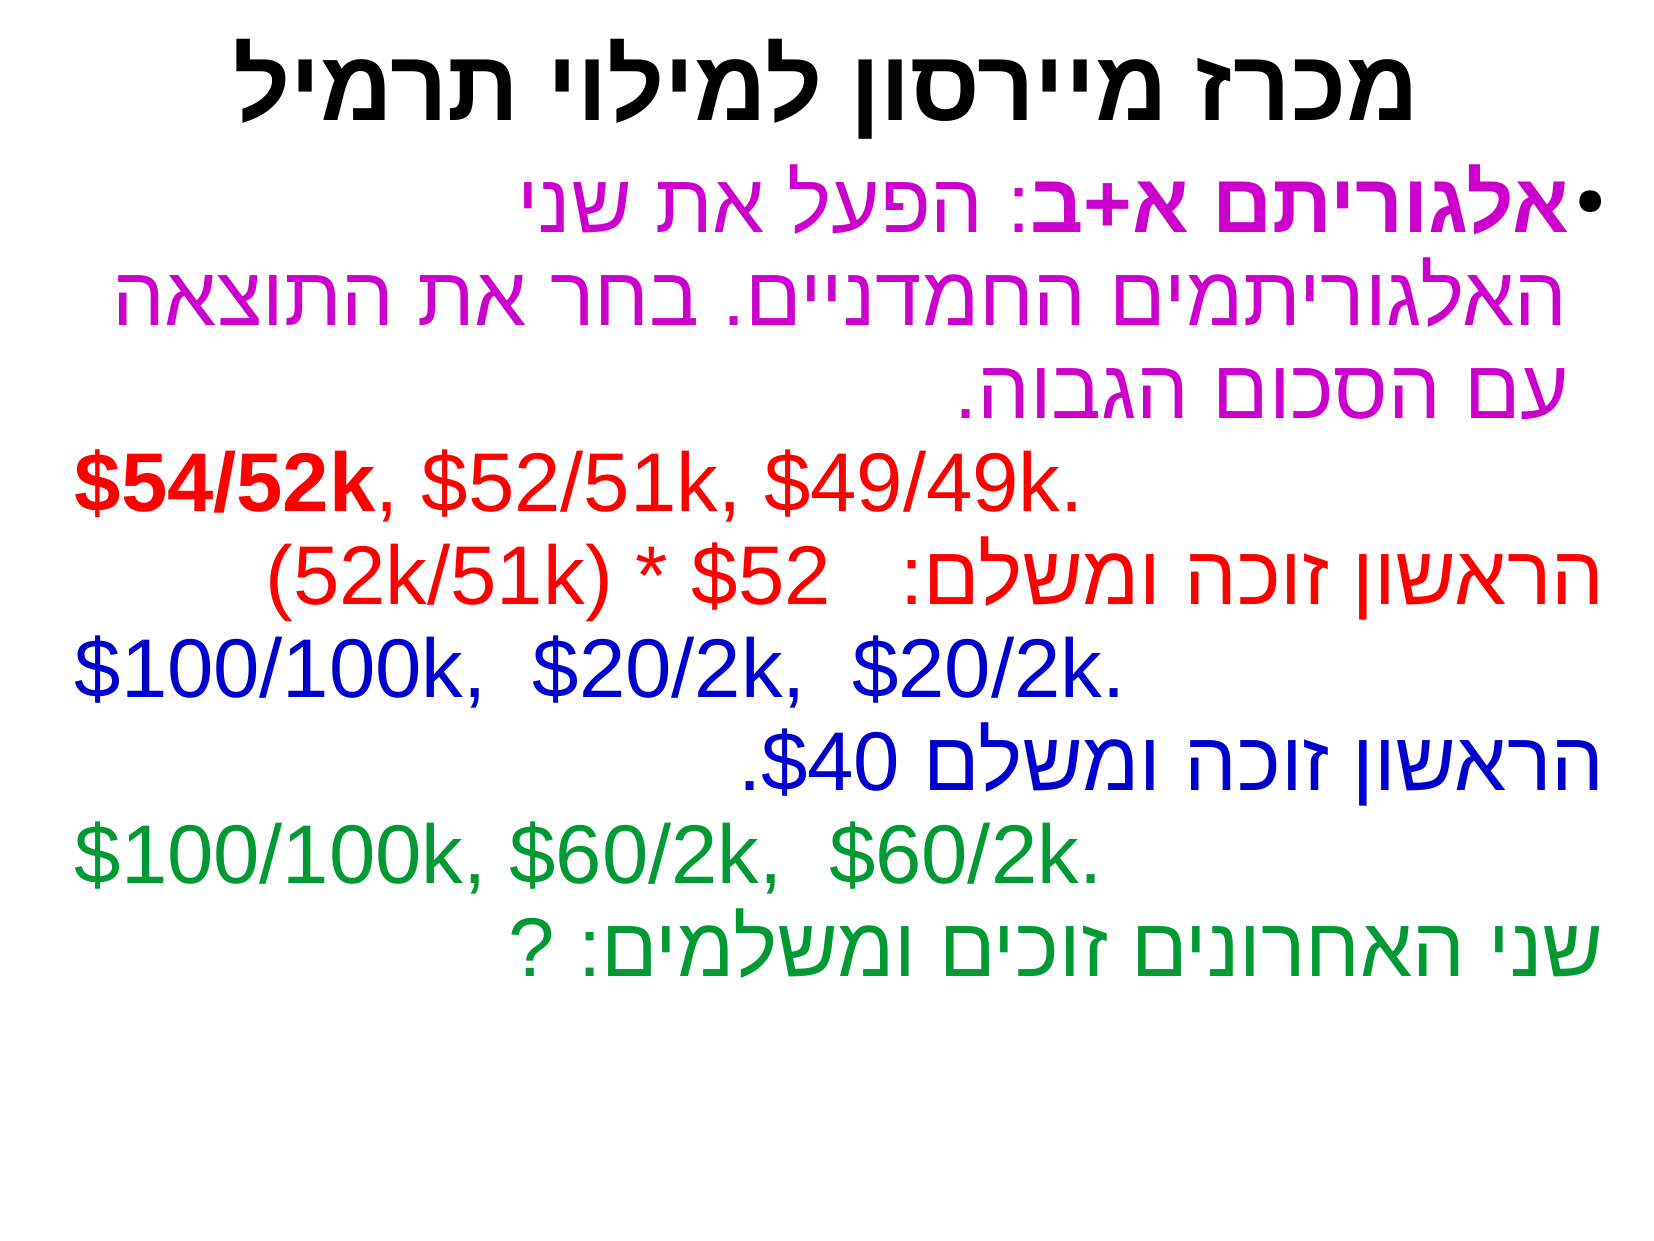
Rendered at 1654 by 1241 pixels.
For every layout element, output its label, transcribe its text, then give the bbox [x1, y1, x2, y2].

text_box אלגוריתם א+ב: הפעל את שני האלגוריתמים החמדניים. בחר את התוצאה עם הסכום הגבוה. $54/52k, $52/51k, $49/49k. הראשון זוכה ומשלם: $52 * (52k/51k) $100/100k, $20/2k, $20/2k. הראשון זוכה ומשלם $40. $100/100k, $60/2k, $60/2k. שני האחרונים זוכים ומשלמים: ? [60, 150, 1621, 1027]
title מכרז מיירסון למילוי תרמיל [0, 21, 1654, 151]
